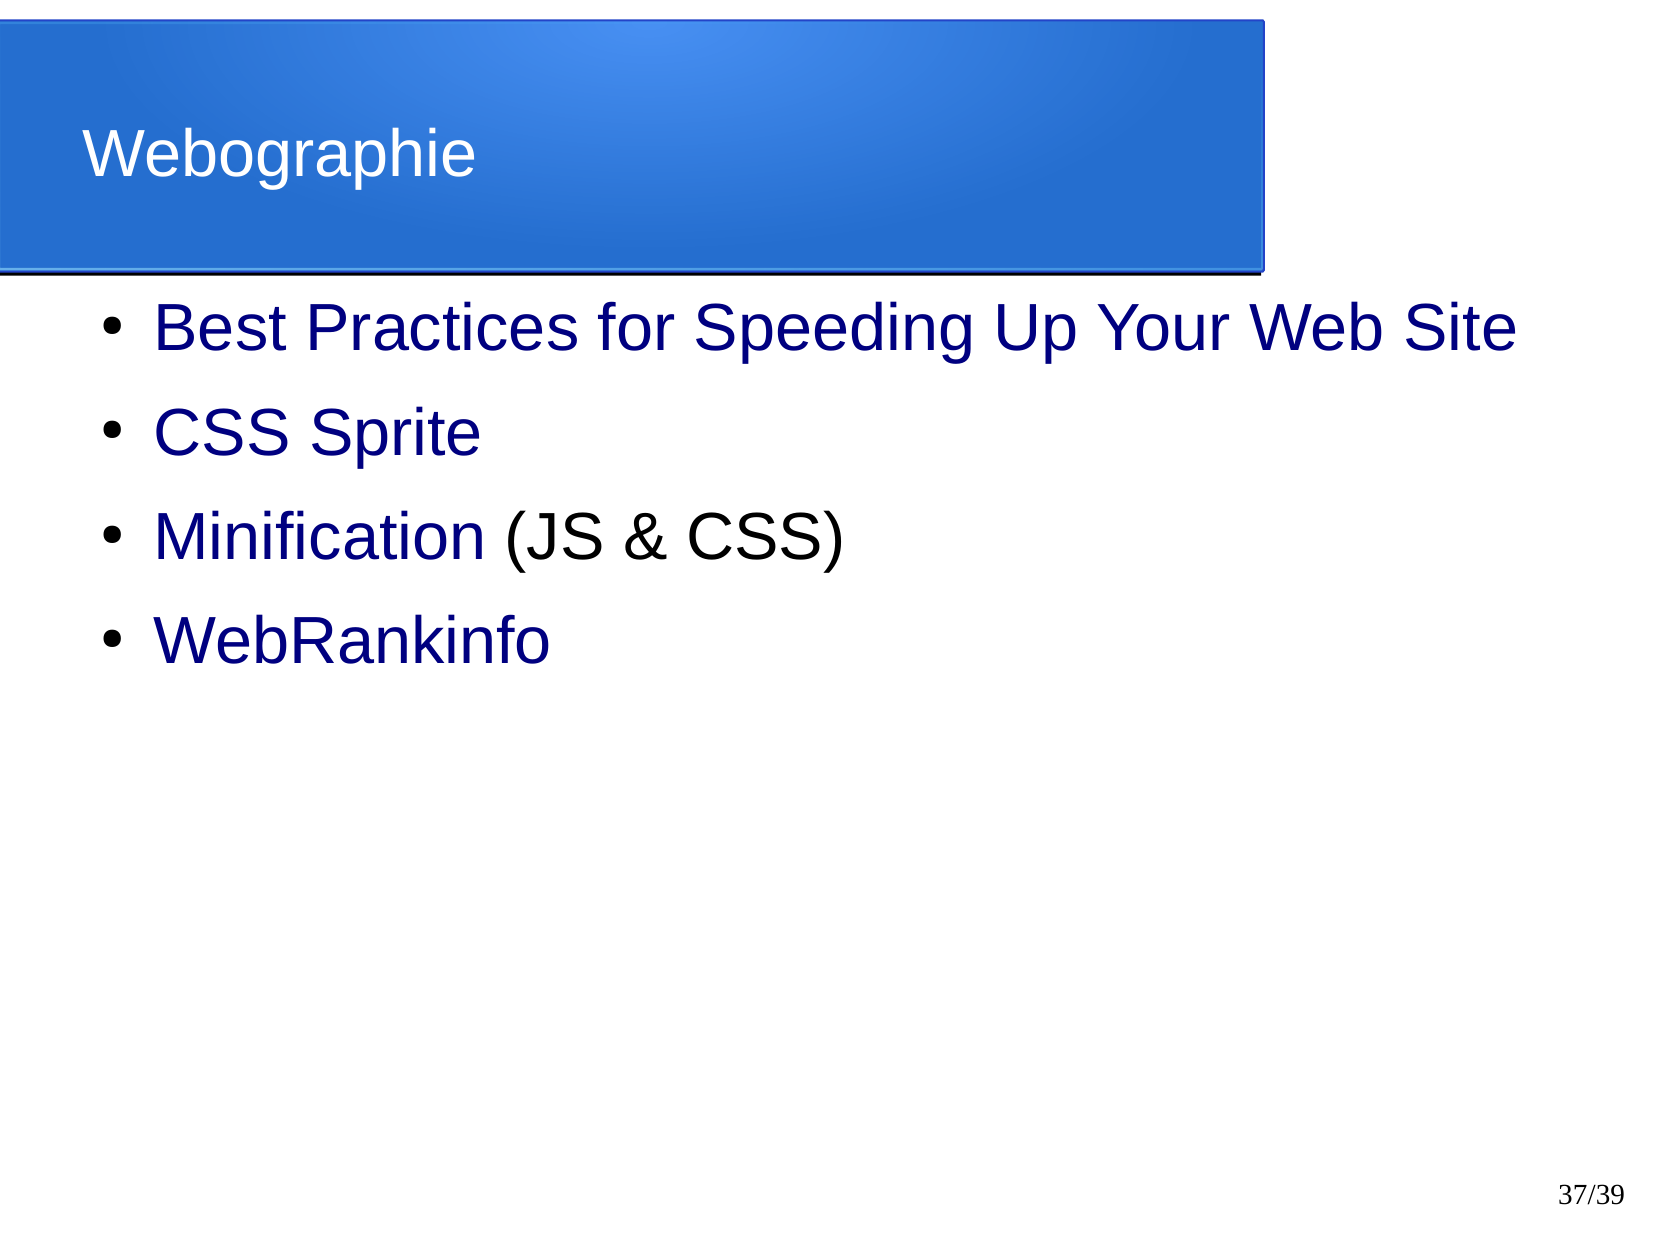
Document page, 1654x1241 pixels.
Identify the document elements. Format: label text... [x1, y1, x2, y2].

list Best Practices for Speeding Up Your Web Site CSS Sprite Minification (JS & CSS) WebRankinfo [82, 290, 1538, 1010]
title Webographie [82, 49, 1250, 257]
